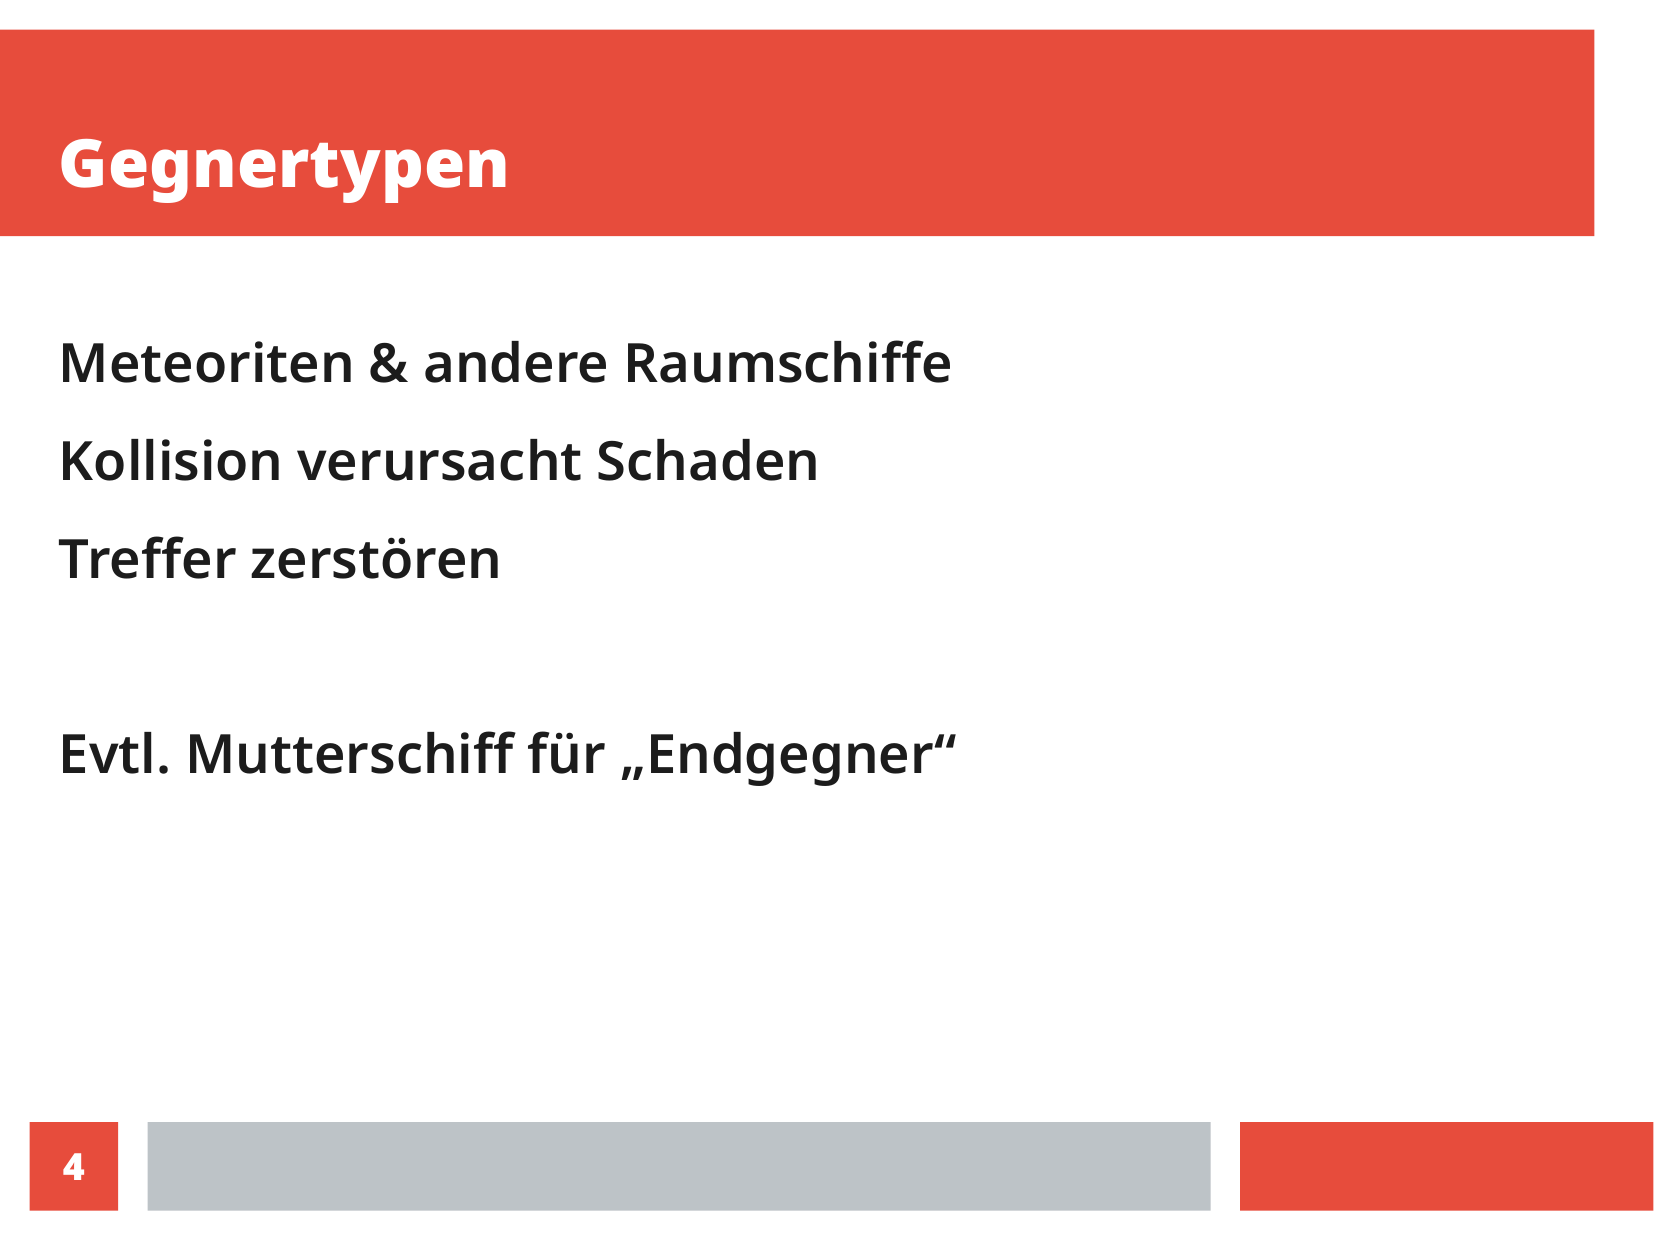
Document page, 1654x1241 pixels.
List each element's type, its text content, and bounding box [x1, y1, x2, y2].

title Gegnertypen [59, 59, 1595, 207]
list Meteoriten & andere Raumschiffe Kollision verursacht Schaden Treffer zerstören Evtl. Mutterschiff für „Endgegner“ [59, 324, 1565, 1093]
